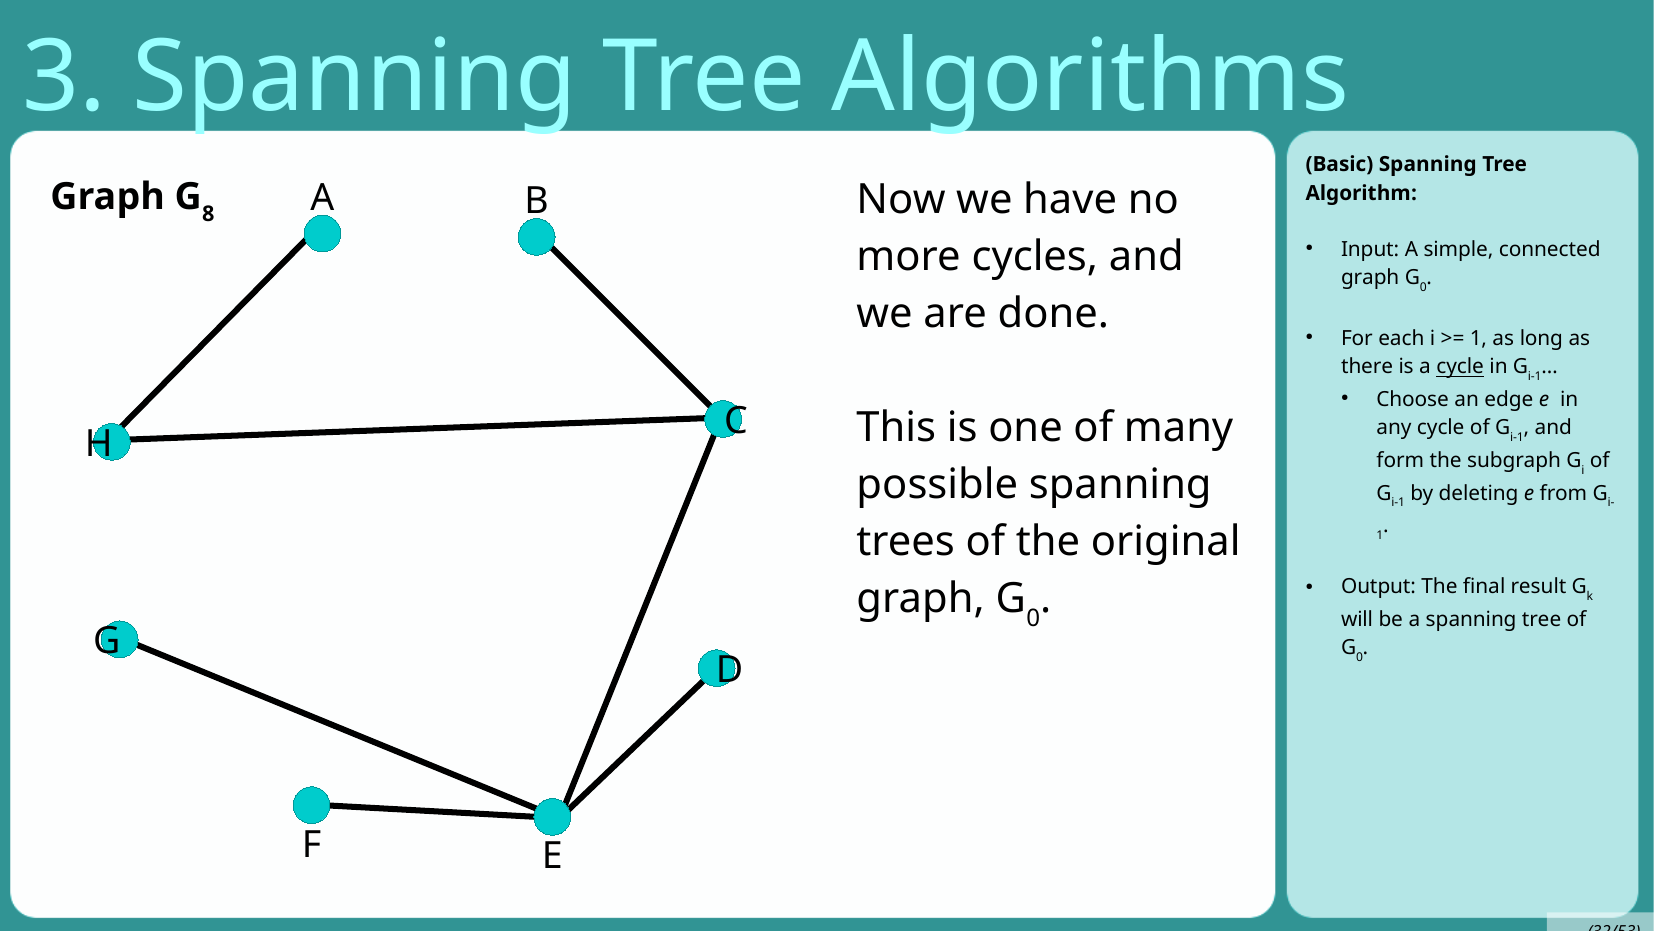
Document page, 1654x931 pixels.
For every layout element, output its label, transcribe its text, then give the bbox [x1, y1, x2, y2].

text_box B [518, 218, 556, 256]
text_box D [722, 658, 736, 679]
text_box (Basic) Spanning Tree Algorithm: Input: A simple, connected graph G0. For each i >= 1, as long as there is a cycle in Gi-1… Choose an edge e in any cycle of Gi-1, and form the subgraph Gi of Gi-1 by deleting e from Gi-1. Output: The final result Gk will be a spanning tree of G0. [1290, 141, 1631, 661]
title 3. Spanning Tree Algorithms [22, 13, 1511, 130]
text_box E [533, 798, 571, 836]
text_box H [93, 423, 131, 461]
text_box G [101, 620, 139, 658]
text_box C [730, 409, 742, 430]
text_box (<number>/53) [1546, 912, 1654, 931]
text_box Now we have no more cycles, and we are done. This is one of many possible spanning trees of the original graph, G0. [856, 169, 1247, 556]
picture [0, 0, 1654, 931]
text_box D [698, 649, 731, 687]
text_box F [293, 786, 330, 824]
text_box A [304, 215, 341, 252]
text_box Graph G8 [35, 161, 242, 229]
text_box C [704, 400, 737, 438]
